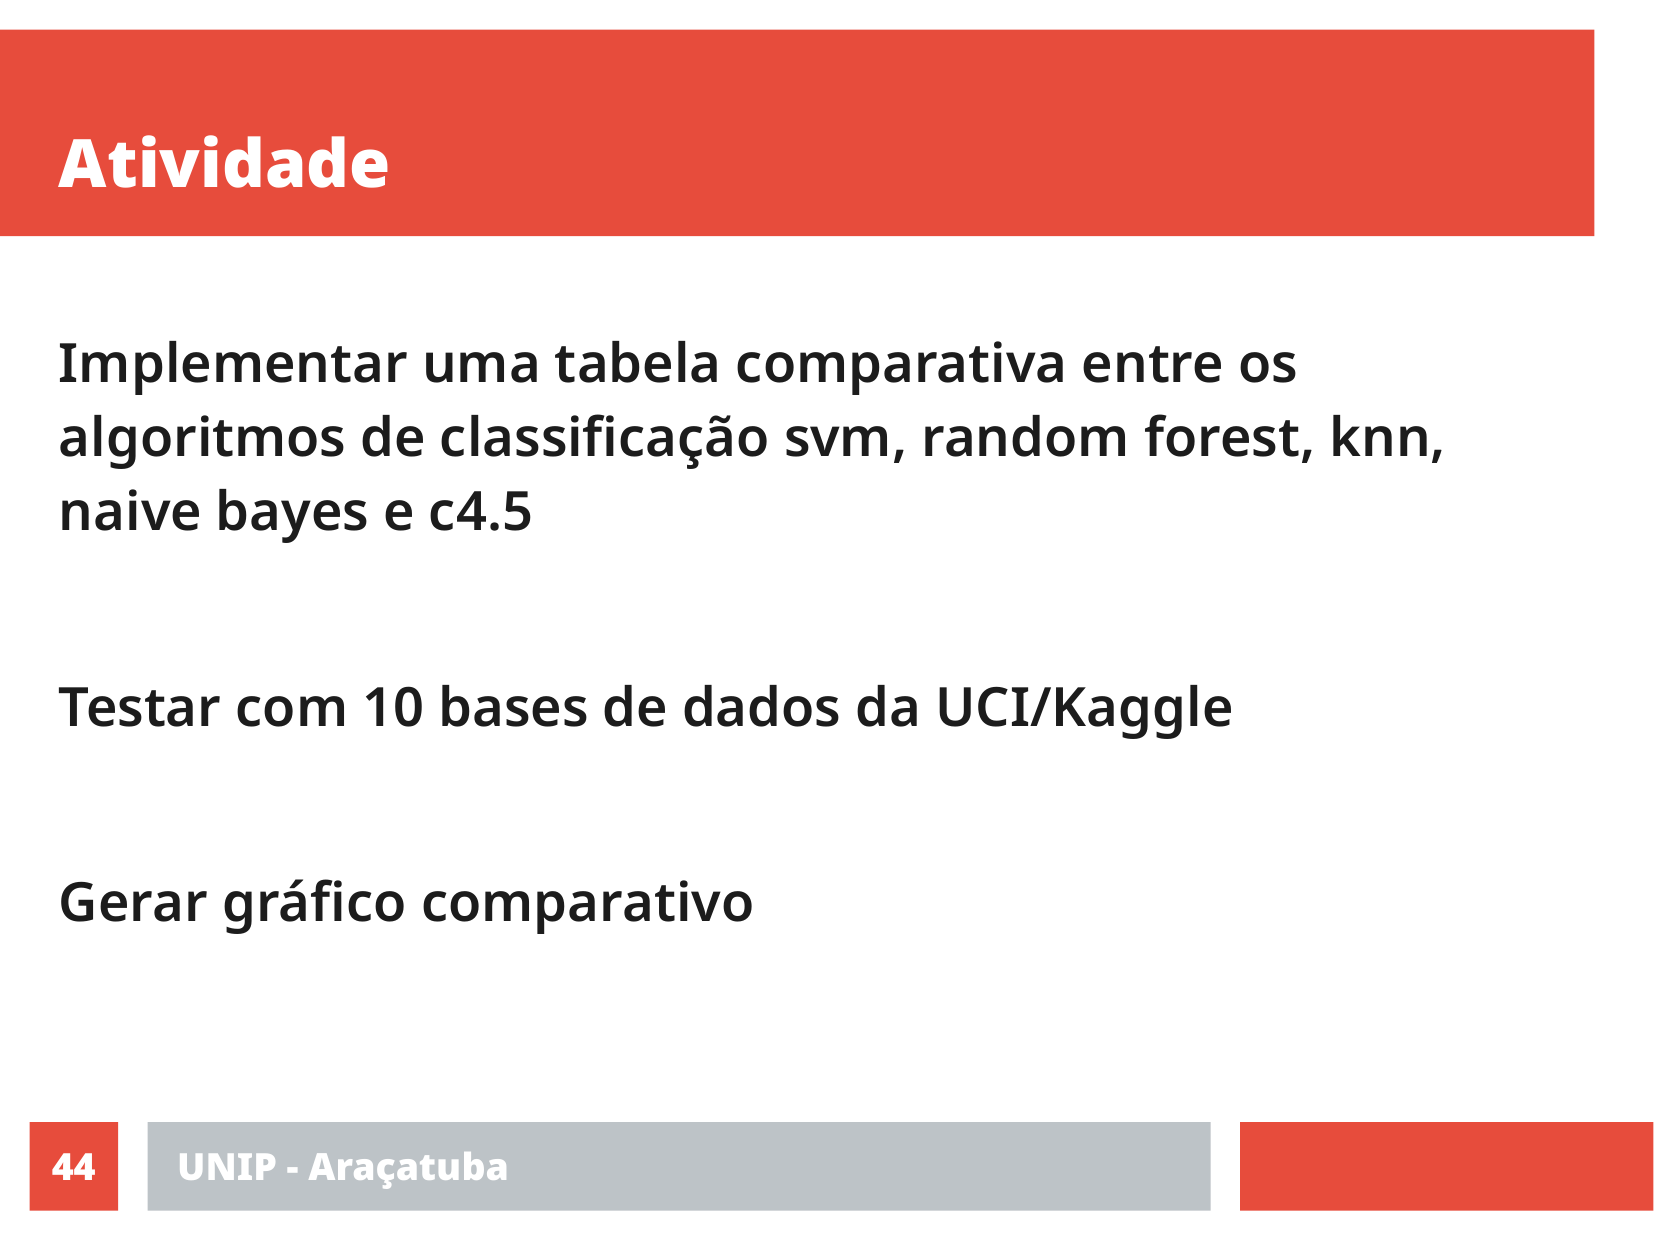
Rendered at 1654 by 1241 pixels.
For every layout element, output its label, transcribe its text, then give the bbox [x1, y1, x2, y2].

list Implementar uma tabela comparativa entre os algoritmos de classificação svm, random forest, knn, naive bayes e c4.5 Testar com 10 bases de dados da UCI/Kaggle Gerar gráfico comparativo [59, 324, 1565, 1093]
title Atividade [59, 59, 1595, 207]
